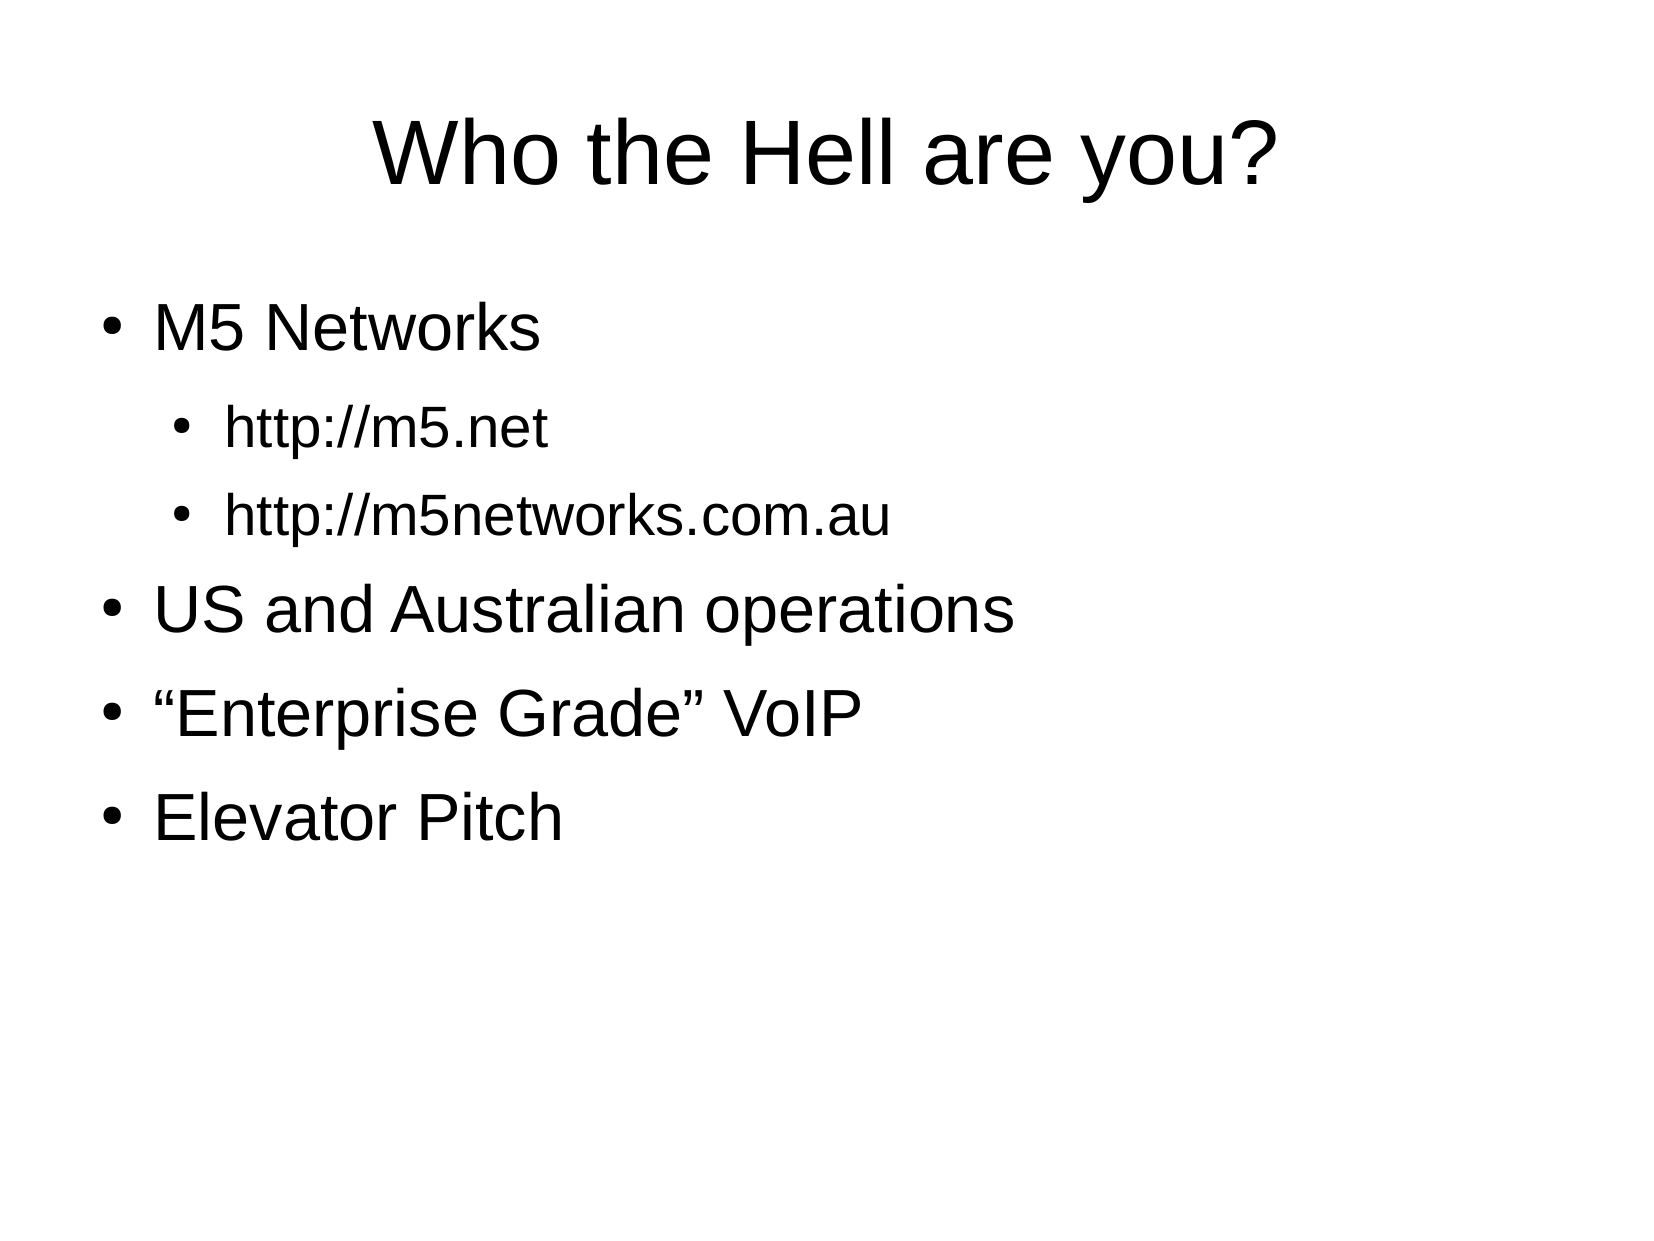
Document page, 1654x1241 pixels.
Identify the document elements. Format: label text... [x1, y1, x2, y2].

title Who the Hell are you? [82, 56, 1571, 250]
list M5 Networks http://m5.net http://m5networks.com.au US and Australian operations “Enterprise Grade” VoIP Elevator Pitch [82, 290, 1571, 1109]
